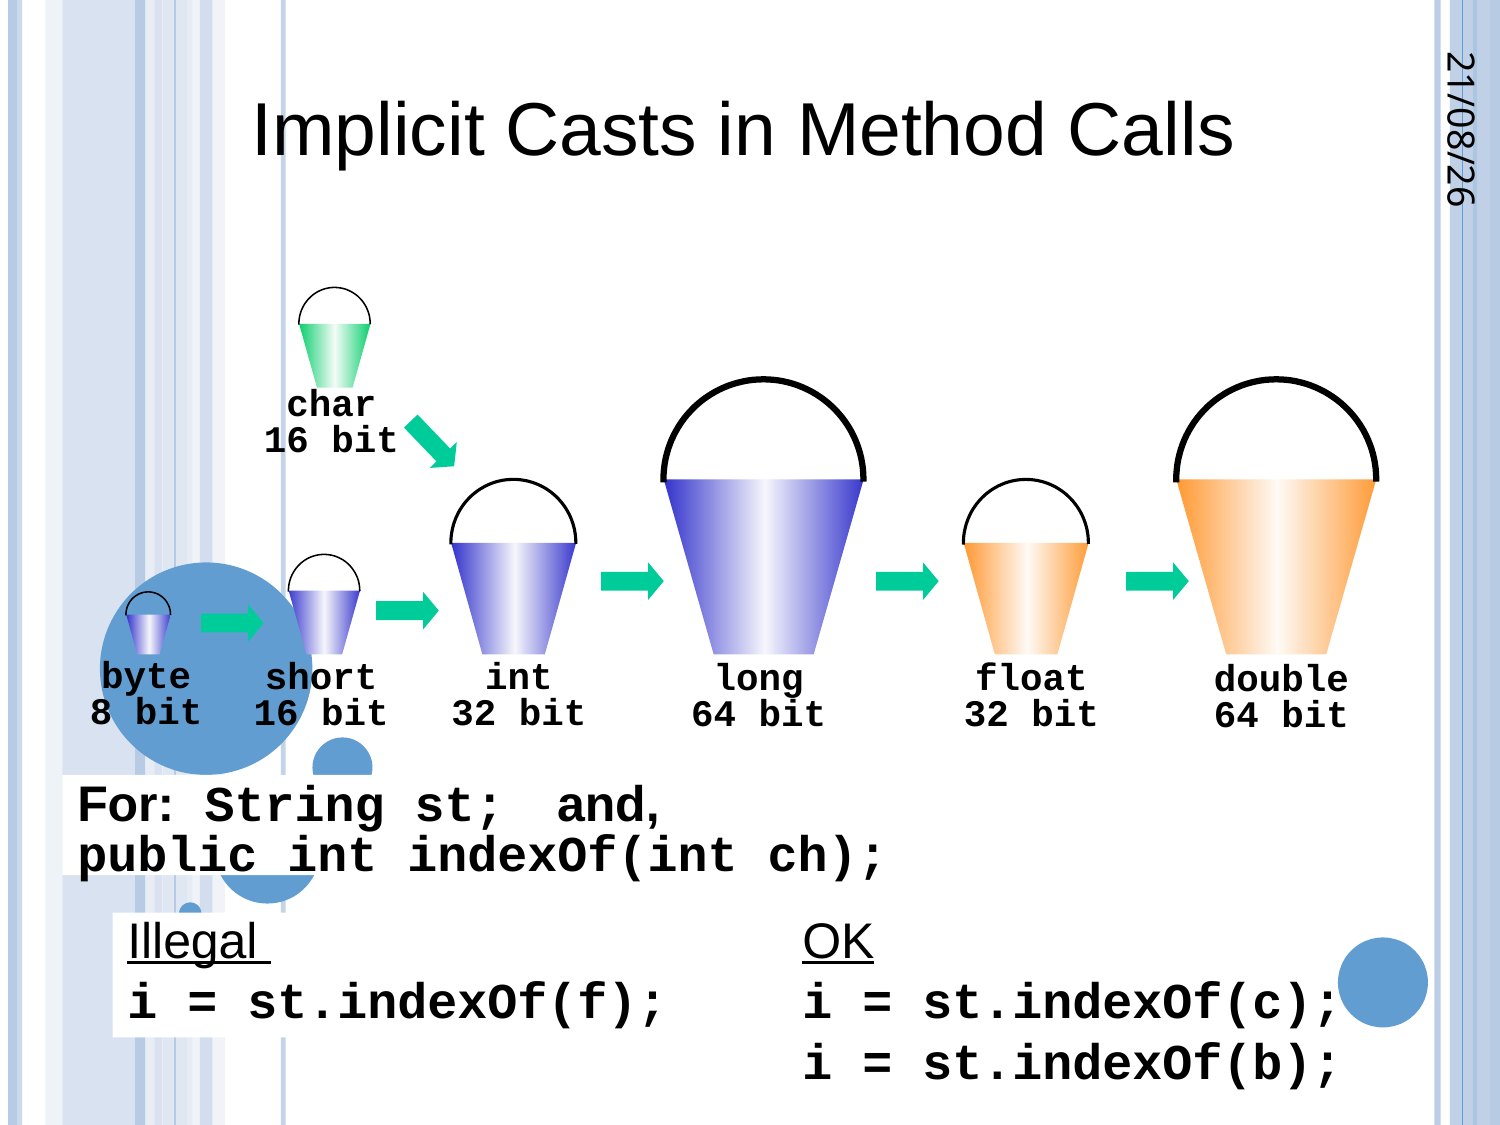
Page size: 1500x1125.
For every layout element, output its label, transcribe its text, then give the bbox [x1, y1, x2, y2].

text_box float 32 bit [949, 654, 1114, 742]
text_box [451, 542, 576, 653]
text_box short 16 bit [238, 652, 404, 741]
text_box [1177, 479, 1376, 654]
text_box Implicit Casts in Method Calls [62, 37, 1426, 213]
text_box For: String st; and, public int indexOf(int ch); [62, 774, 913, 876]
text_box Illegal i = st.indexOf(f); [112, 912, 787, 1038]
text_box int 32 bit [436, 653, 602, 741]
text_box [664, 479, 863, 653]
text_box double 64 bit [1199, 654, 1364, 743]
text_box OK i = st.indexOf(c); i = st.indexOf(b); [787, 912, 1476, 1051]
text_box [126, 614, 171, 652]
text_box long 64 bit [676, 653, 841, 742]
text_box [299, 323, 371, 379]
text_box [964, 542, 1089, 654]
text_box [289, 590, 360, 652]
text_box char 16 bit [249, 379, 414, 468]
text_box byte 8 bit [74, 652, 218, 740]
